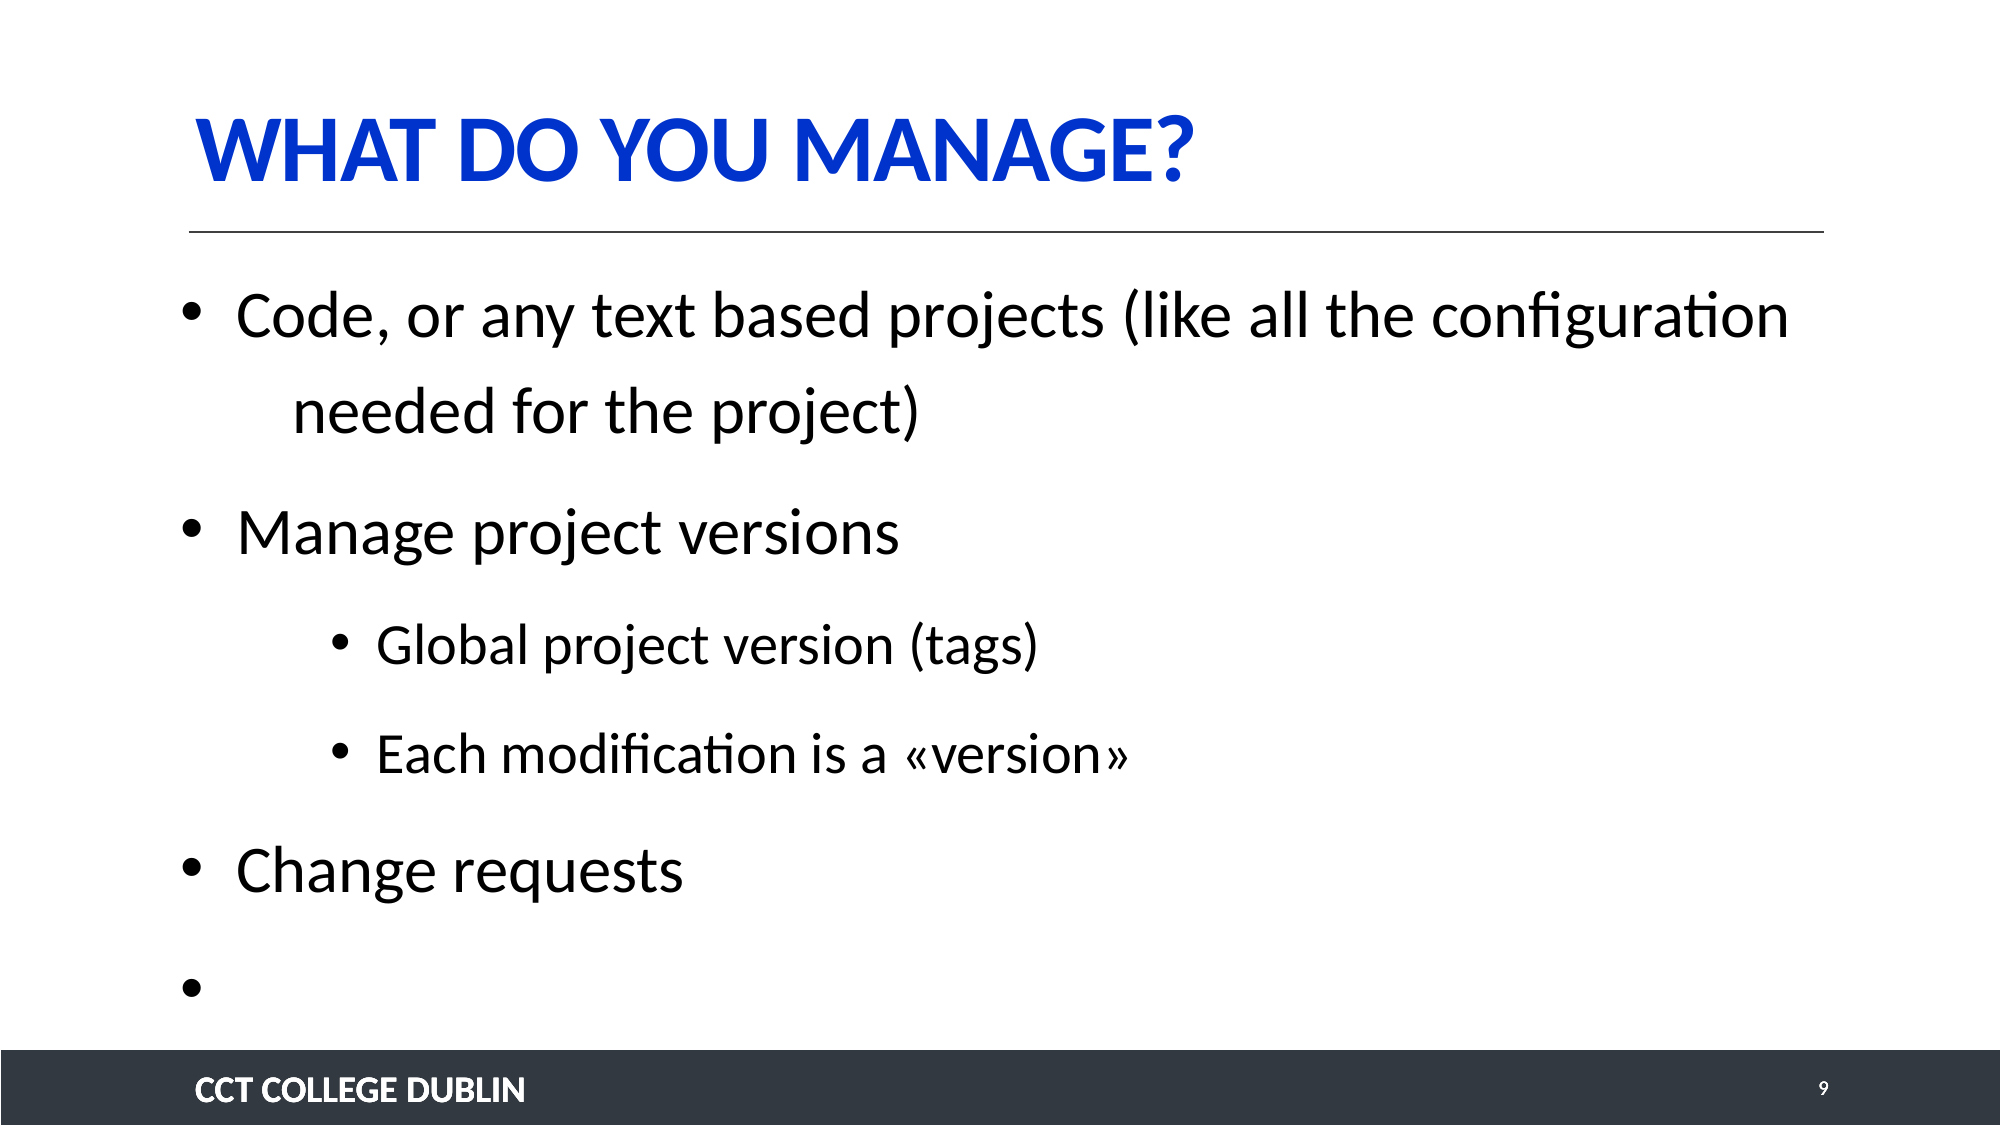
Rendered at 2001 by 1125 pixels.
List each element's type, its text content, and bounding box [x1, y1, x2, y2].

text_box [1803, 1057, 1932, 1118]
list Code, or any text based projects (like all the configuration needed for the project) Manage project versions Global project version (tags) Each modification is a «version» Change requests [180, 246, 1831, 1043]
title WHAT DO YOU MANAGE? [180, 7, 1831, 211]
text_box CCT COLLEGE DUBLIN [180, 1057, 1299, 1118]
